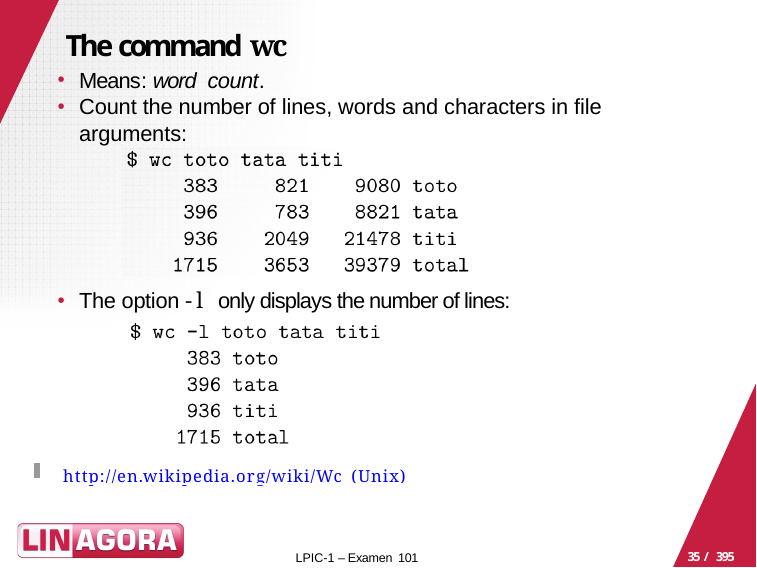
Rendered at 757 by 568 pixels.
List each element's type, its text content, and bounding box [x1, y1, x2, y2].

text_box The option -l only displays the number of lines: http://en.wikipedia.org/wiki/Wc_(Unix) [50, 286, 583, 479]
text_box Means: word count. Count the number of lines, words and characters in file arguments: [55, 66, 676, 177]
text_box LPIC-1 – Examen 101 [293, 549, 420, 568]
text_box [17, 520, 184, 562]
text_box <numéro> / 395 [683, 549, 747, 568]
picture [118, 318, 388, 455]
text_box The command wc [63, 26, 697, 122]
picture [0, 0, 482, 352]
